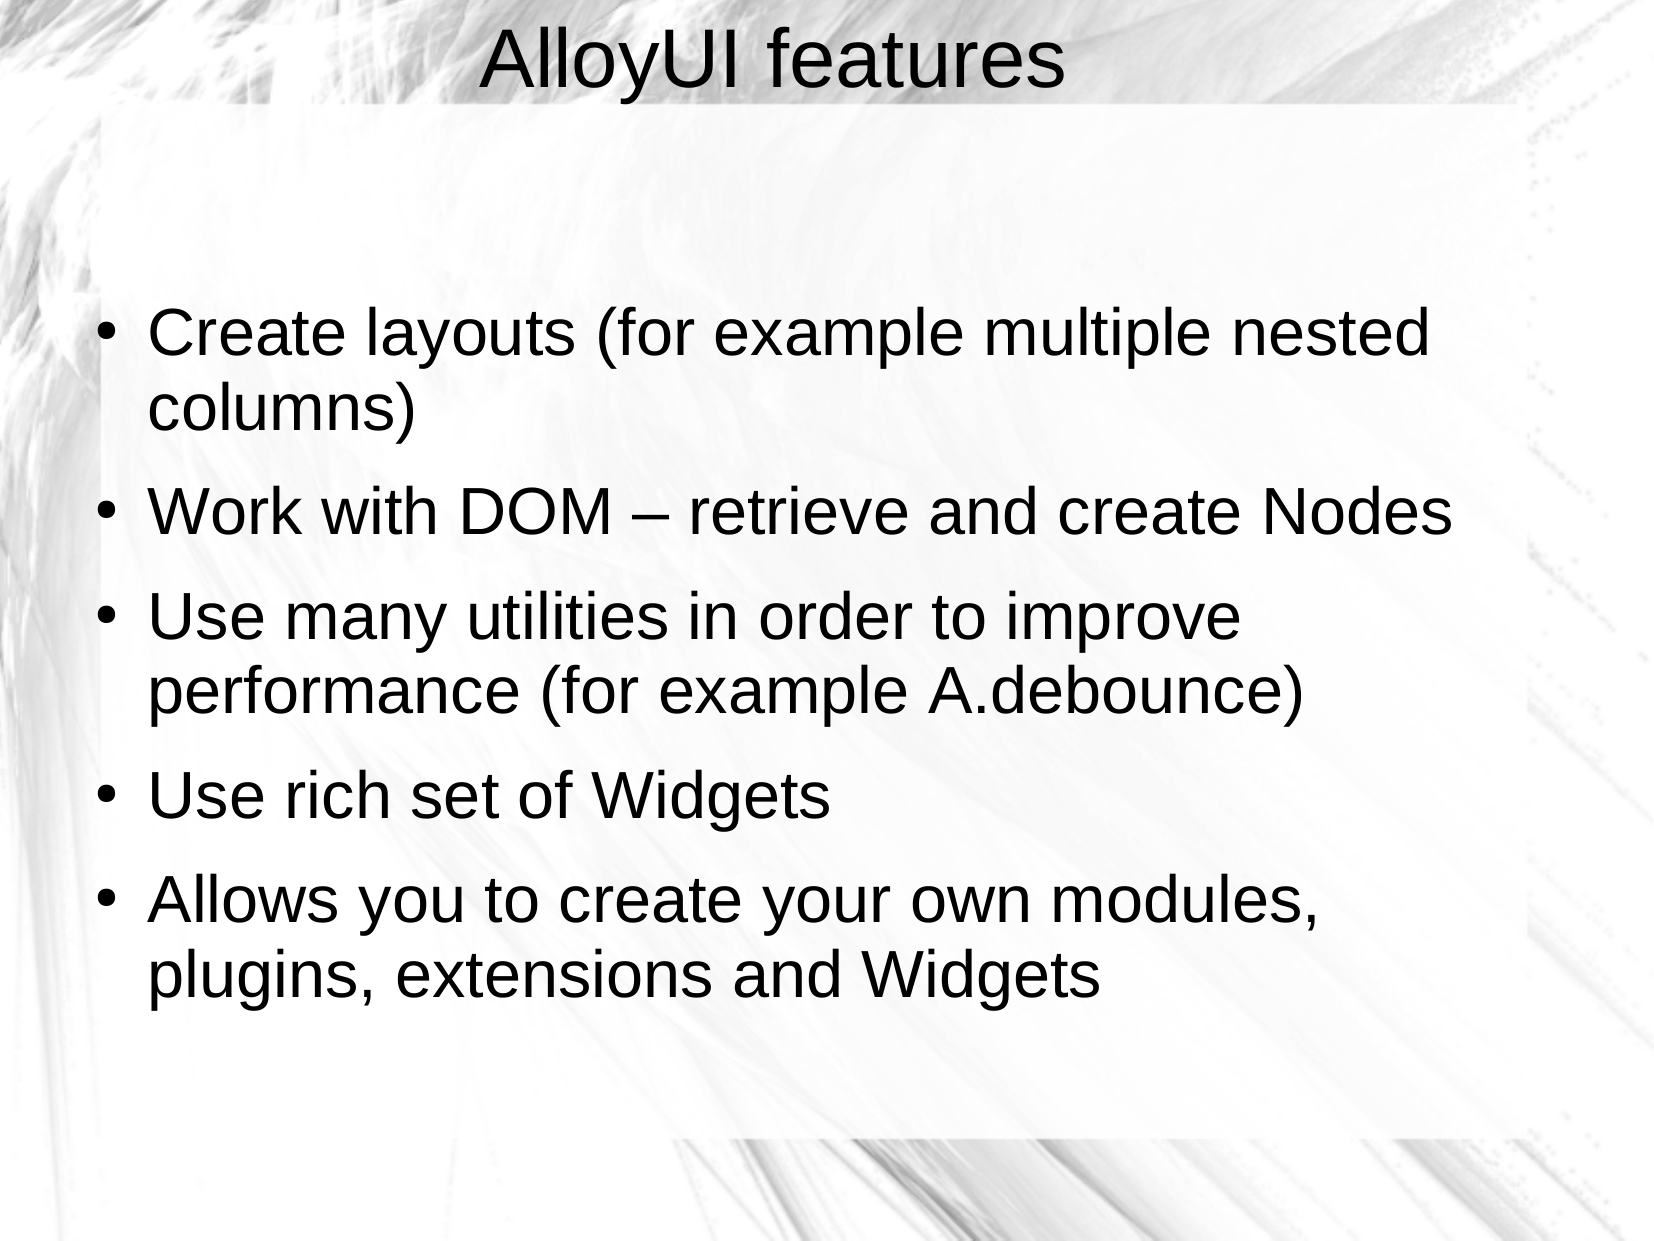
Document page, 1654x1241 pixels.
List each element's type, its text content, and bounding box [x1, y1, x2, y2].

picture [0, 0, 1654, 1241]
list Create layouts (for example multiple nested columns) Work with DOM – retrieve and create Nodes Use many utilities in order to improve performance (for example A.debounce) Use rich set of Widgets Allows you to create your own modules, plugins, extensions and Widgets [76, 295, 1565, 1114]
title AlloyUI features [29, 0, 1518, 119]
